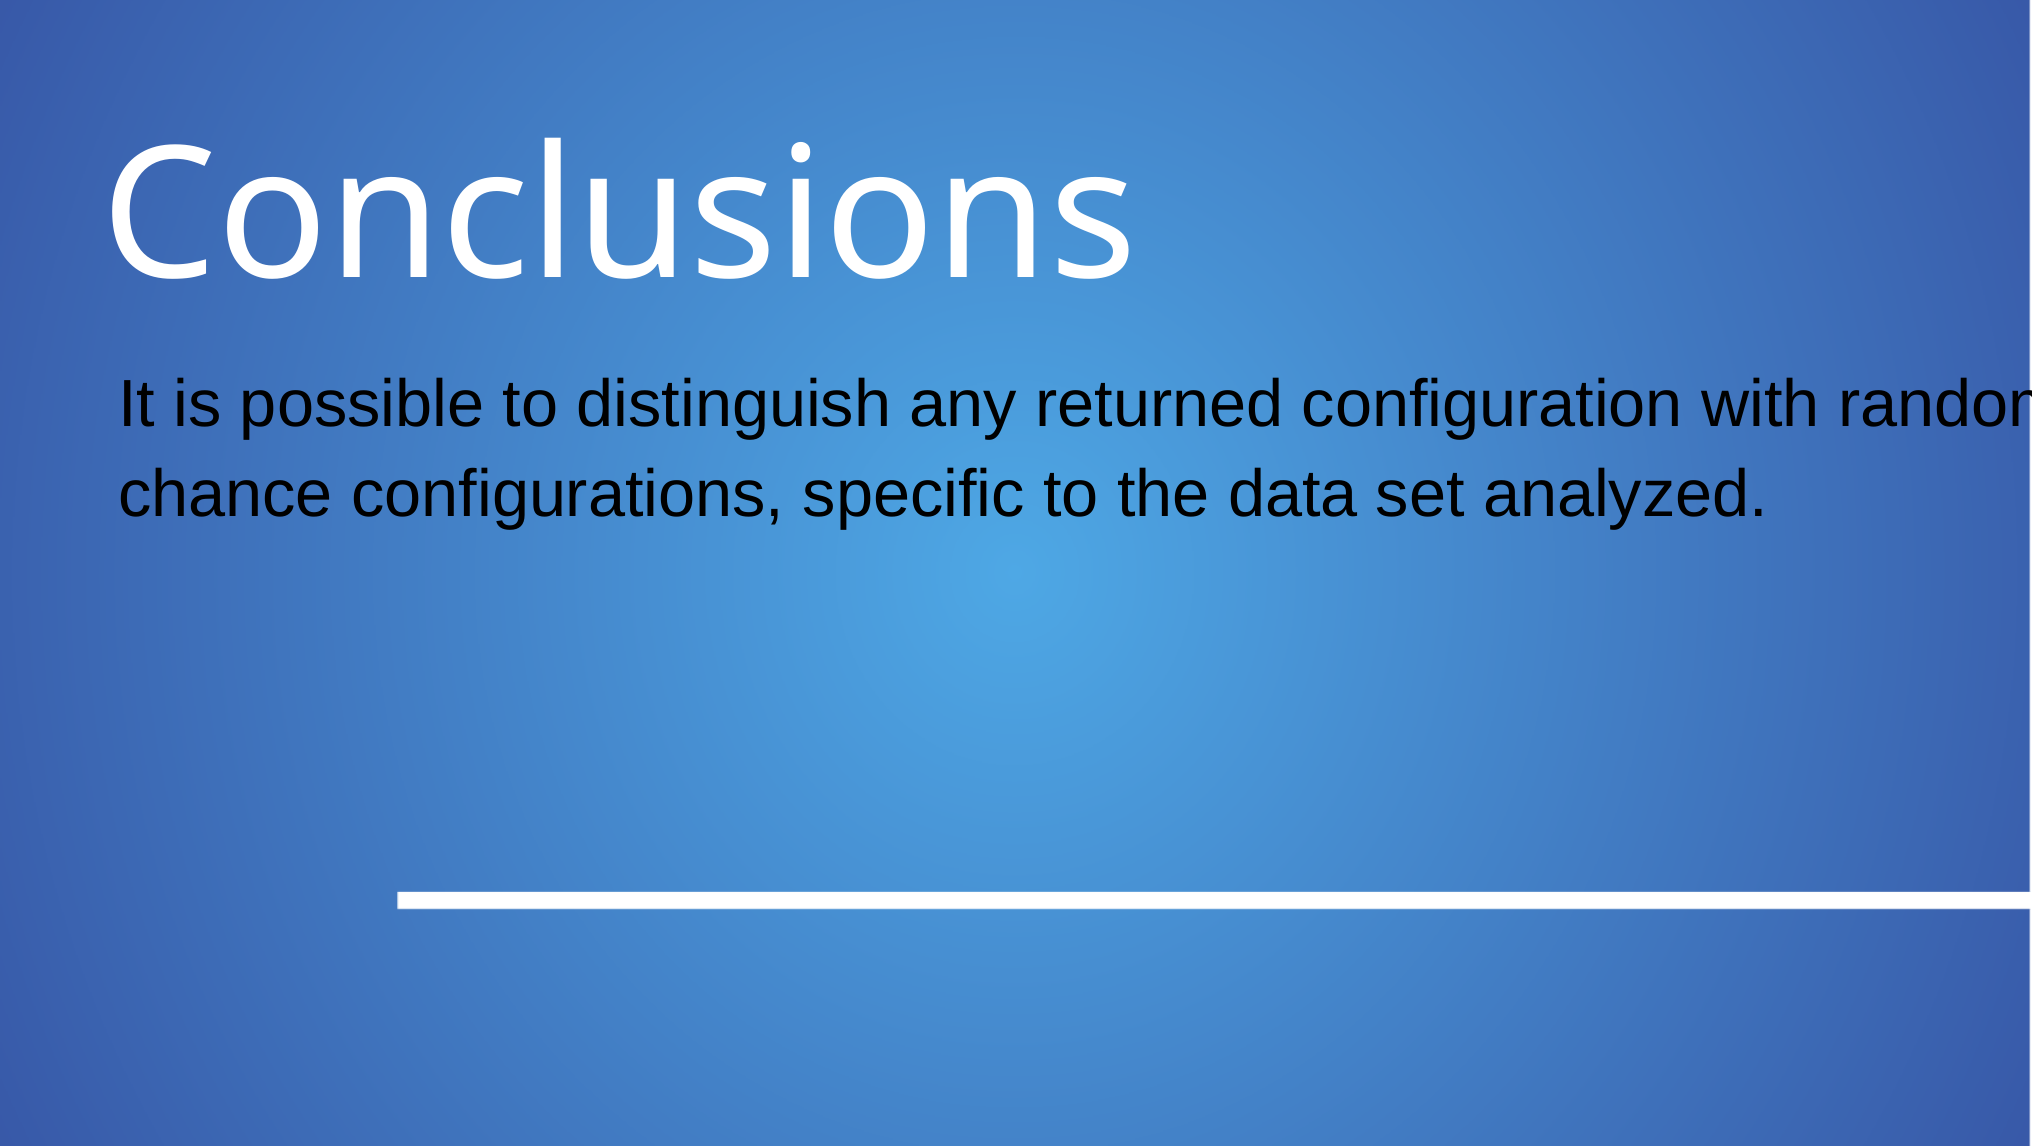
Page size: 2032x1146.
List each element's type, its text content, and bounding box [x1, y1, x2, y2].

list It is possible to distinguish any returned configuration with random chance configurations, specific to the data set analyzed. [47, 366, 2032, 922]
picture [0, 0, 2032, 1146]
title Conclusions [101, 45, 1930, 366]
